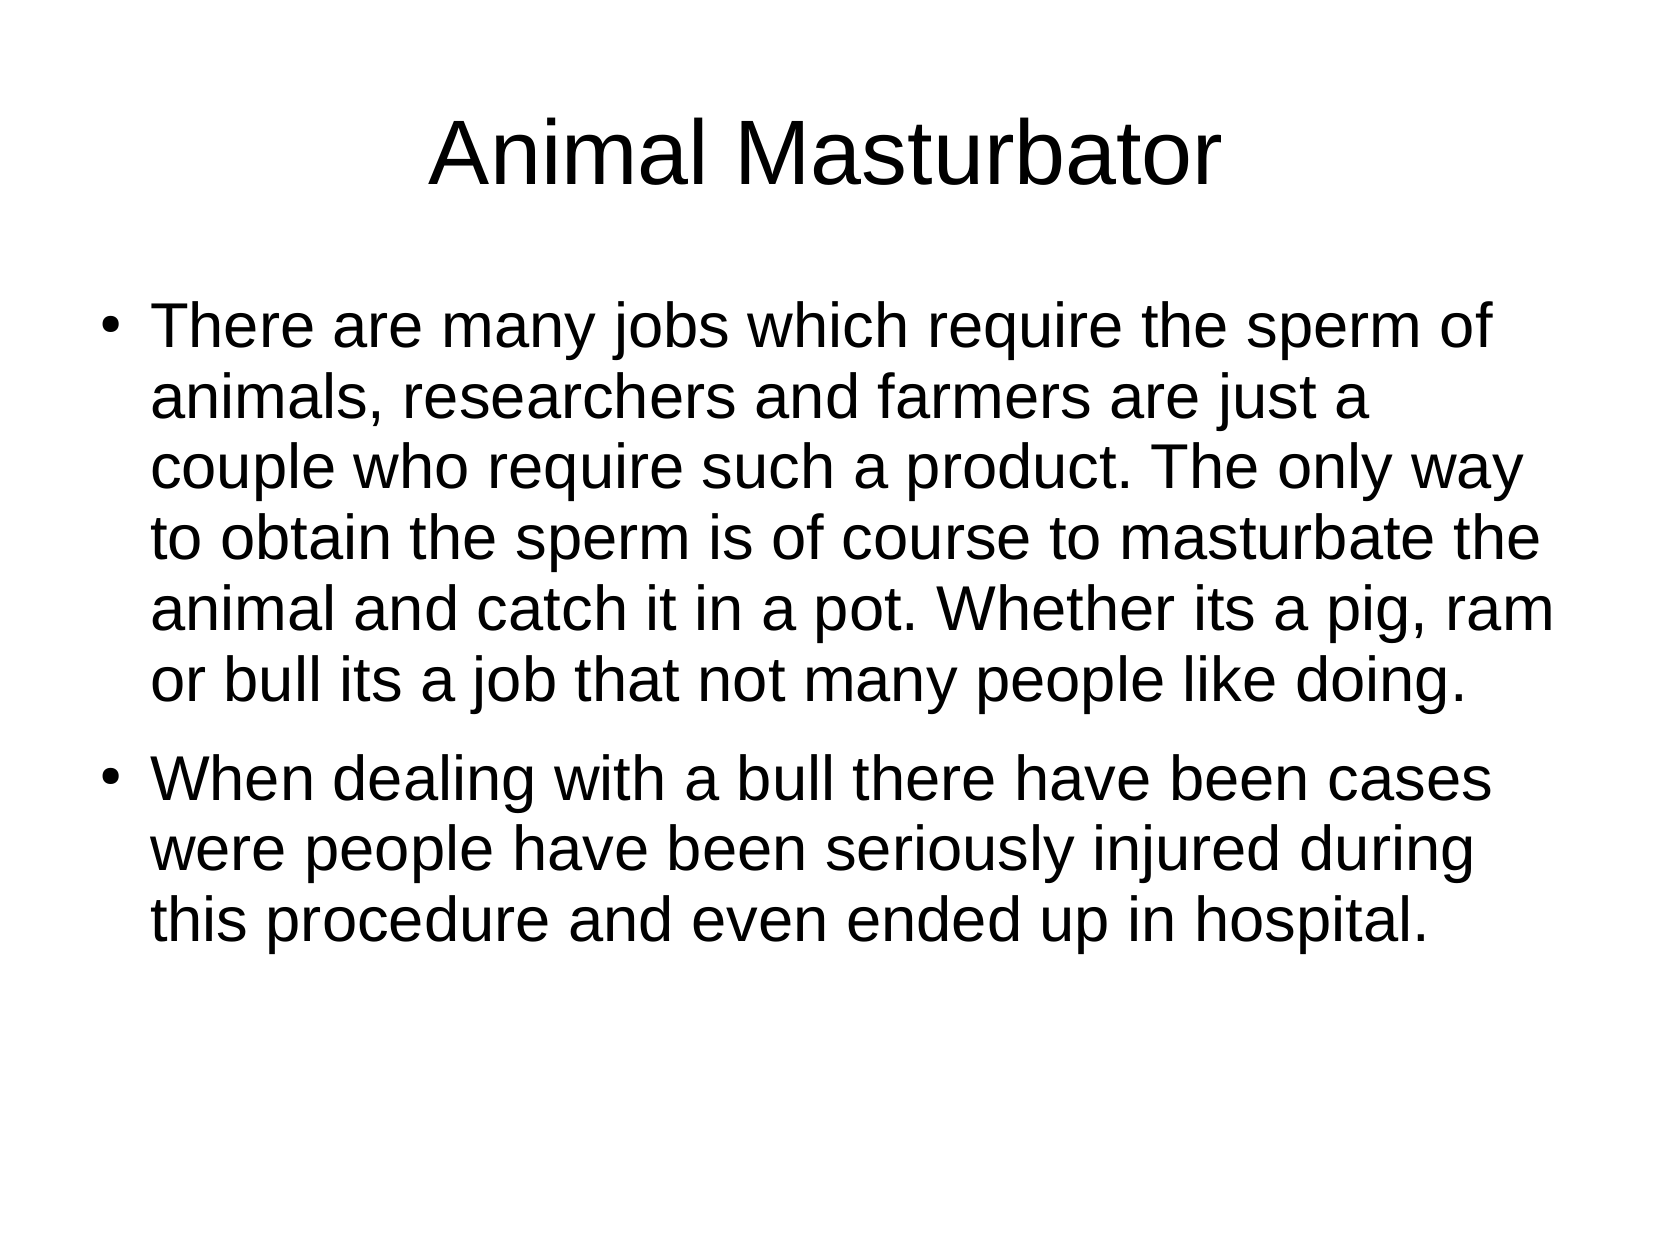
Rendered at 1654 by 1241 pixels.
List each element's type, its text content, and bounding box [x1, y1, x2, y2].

list There are many jobs which require the sperm of animals, researchers and farmers are just a couple who require such a product. The only way to obtain the sperm is of course to masturbate the animal and catch it in a pot. Whether its a pig, ram or bull its a job that not many people like doing. When dealing with a bull there have been cases were people have been seriously injured during this procedure and even ended up in hospital. [82, 290, 1571, 1010]
title Animal Masturbator [82, 49, 1571, 257]
